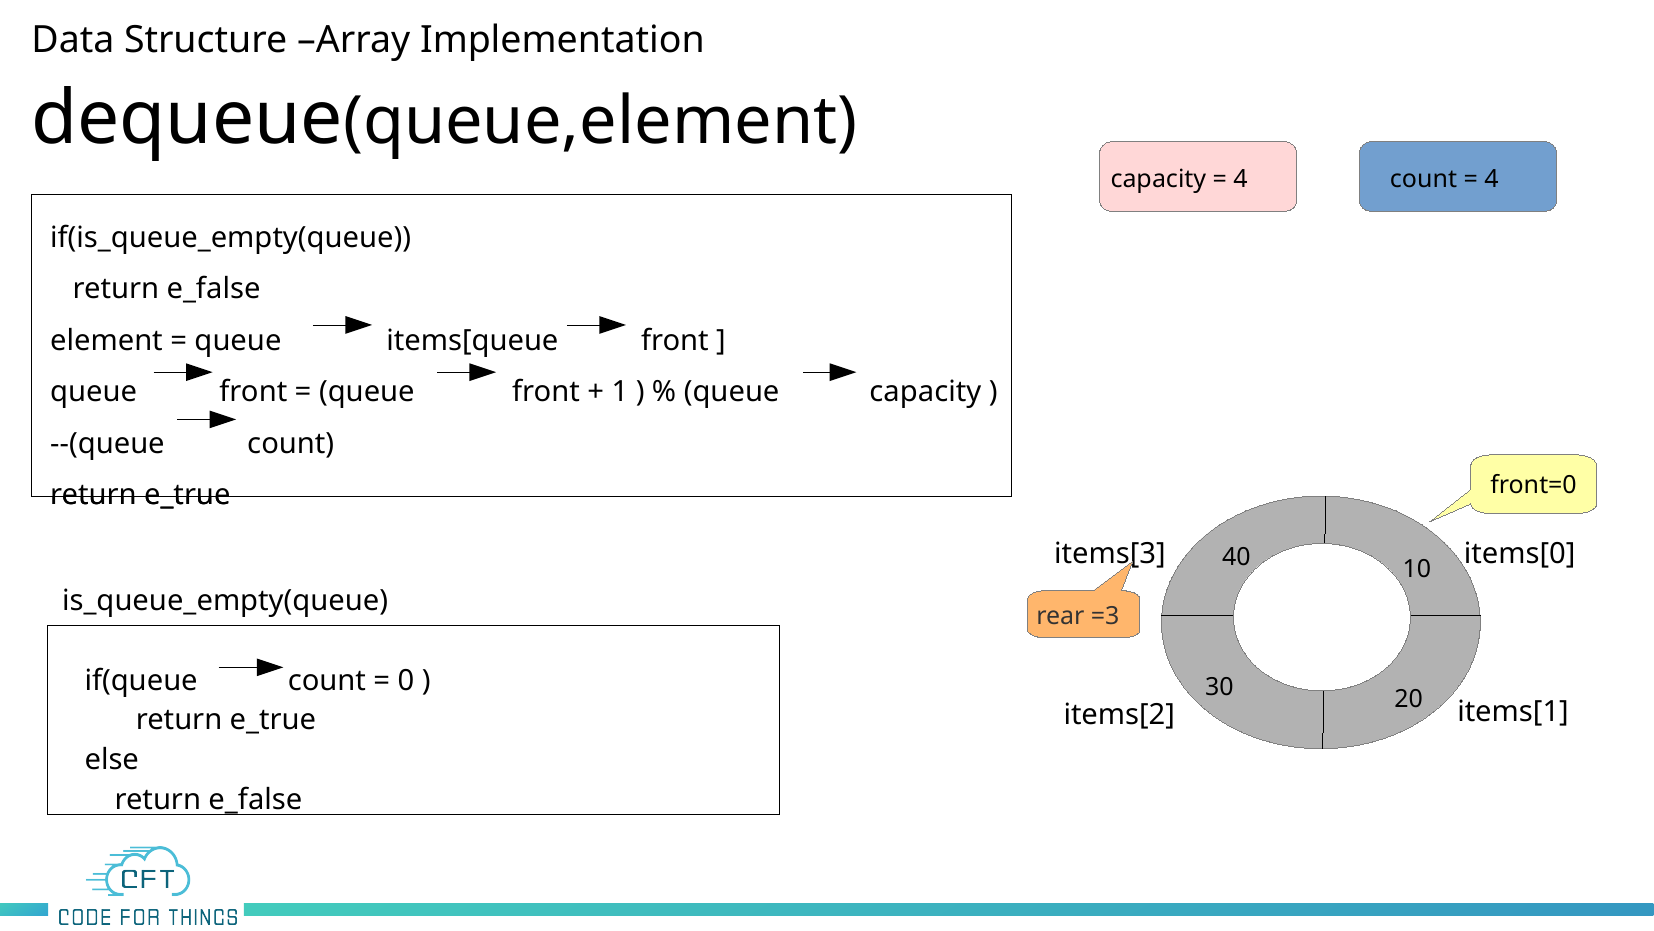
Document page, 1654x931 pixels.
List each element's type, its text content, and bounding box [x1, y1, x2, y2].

text_box [31, 194, 1012, 497]
text_box items[1] [1442, 682, 1609, 732]
text_box [1359, 141, 1557, 153]
text_box 30 [1190, 661, 1253, 706]
text_box front=0 [1429, 454, 1597, 522]
text_box [1361, 206, 1555, 212]
title Data Structure –Array Implementation dequeue(queue,element) [31, 12, 1535, 166]
text_box 20 [1379, 673, 1442, 718]
text_box if(is_queue_empty(queue)) return e_false element = queue items[queue front ] queue front = (queue front + 1 ) % (queue capacity ) --(queue count) return e_true [35, 208, 1028, 523]
text_box [1099, 141, 1297, 153]
text_box [252, 801, 259, 807]
text_box [1094, 561, 1133, 590]
text_box [47, 625, 780, 815]
text_box count = 4 [1349, 153, 1571, 206]
text_box rear =3 [1021, 590, 1148, 635]
text_box 10 [1387, 543, 1450, 588]
text_box [130, 795, 138, 800]
text_box [1101, 206, 1295, 212]
text_box [1161, 496, 1481, 749]
picture [59, 846, 237, 925]
text_box 40 [1207, 531, 1270, 576]
text_box is_queue_empty(queue) if(queue count = 0 ) return e_true else return e_false [47, 571, 733, 793]
text_box items[0] [1449, 524, 1609, 574]
text_box [289, 795, 297, 800]
text_box [212, 795, 220, 800]
text_box items[3] [1039, 524, 1208, 574]
text_box capacity = 4 [1089, 153, 1312, 206]
text_box [158, 793, 166, 807]
text_box items[2] [1048, 685, 1208, 735]
